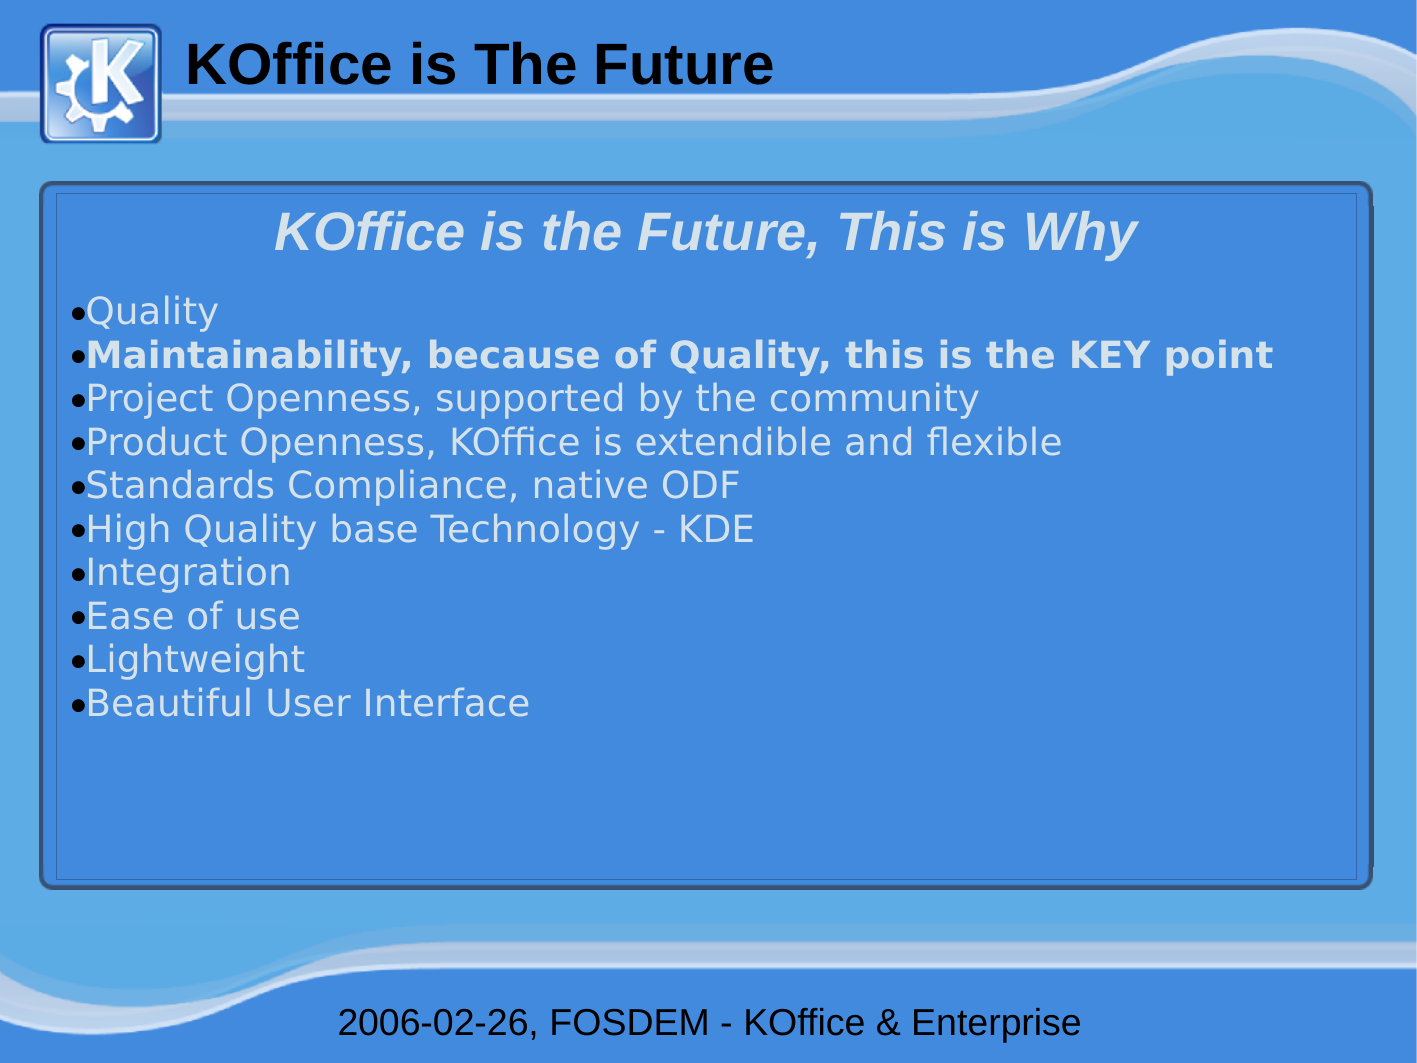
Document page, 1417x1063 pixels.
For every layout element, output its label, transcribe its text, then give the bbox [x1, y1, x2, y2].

text_box KOffice is the Future, This is Why Quality Maintainability, because of Quality, this is the KEY point Project Openness, supported by the community Product Openness, KOffice is extendible and flexible Standards Compliance, native ODF High Quality base Technology - KDE Integration Ease of use Lightweight Beautiful User Interface [56, 193, 1357, 880]
text_box KOffice is The Future [170, 24, 1110, 102]
picture [0, 0, 1417, 1063]
